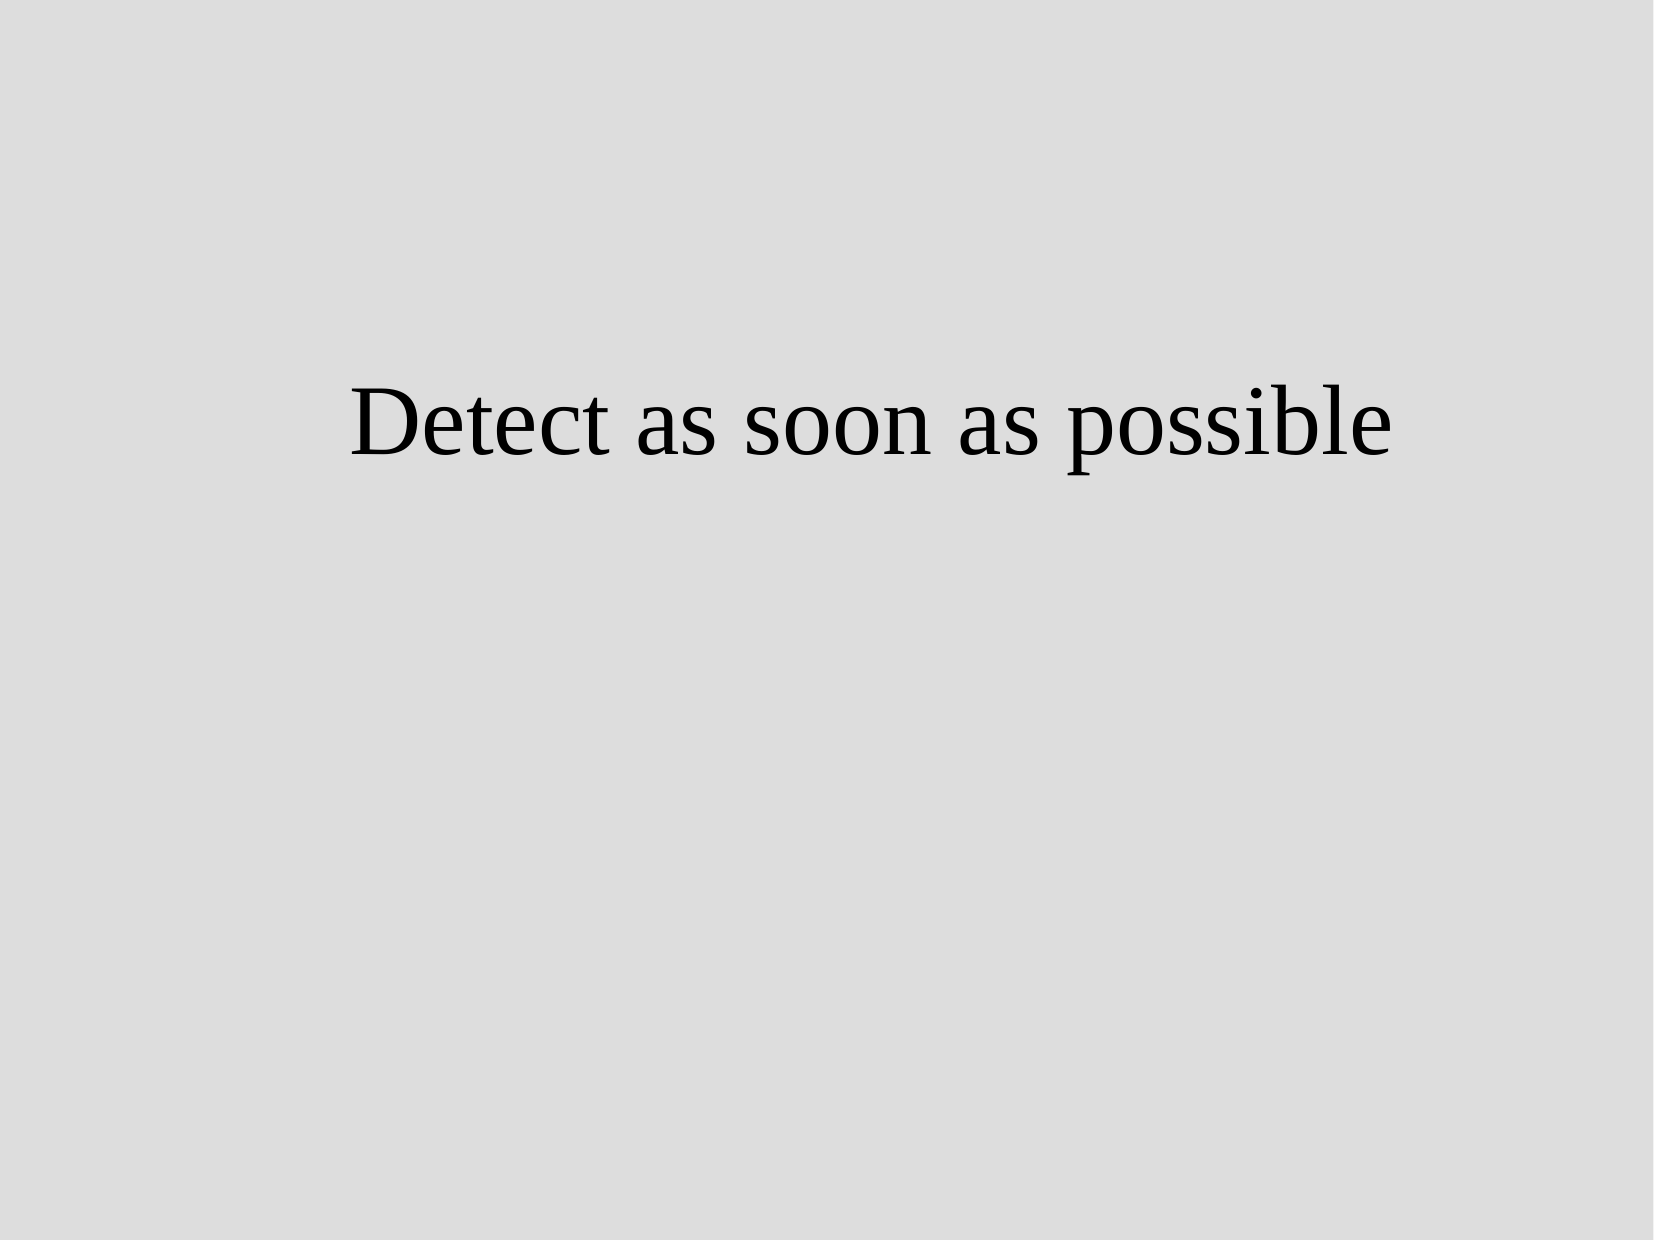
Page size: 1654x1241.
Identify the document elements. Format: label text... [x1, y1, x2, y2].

subtitle [82, 49, 1571, 1010]
text_box Detect as soon as possible [271, 357, 1473, 484]
